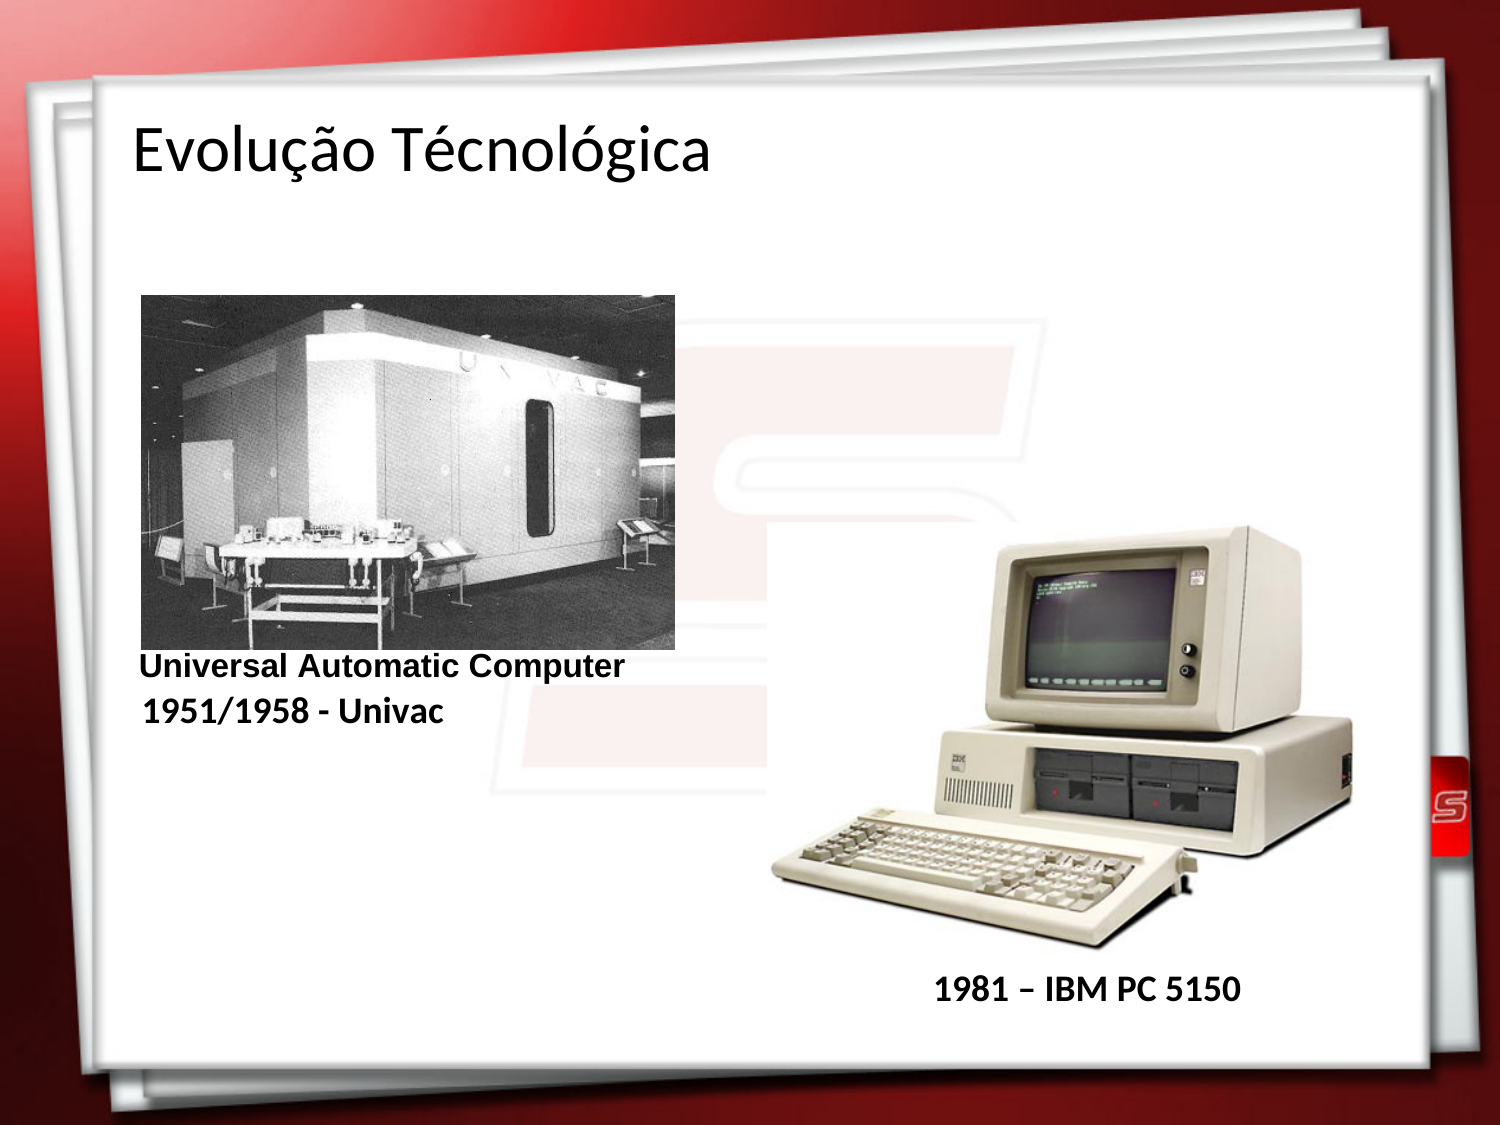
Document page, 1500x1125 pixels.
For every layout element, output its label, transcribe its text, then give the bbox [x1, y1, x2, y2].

text_box 1951/1958 - Univac [141, 666, 579, 751]
text_box Universal Automatic Computer [124, 637, 674, 697]
title Evolução Técnológica [118, 33, 1394, 257]
text_box 1981 – IBM PC 5150 [933, 944, 1371, 1028]
picture [0, 0, 1500, 1125]
